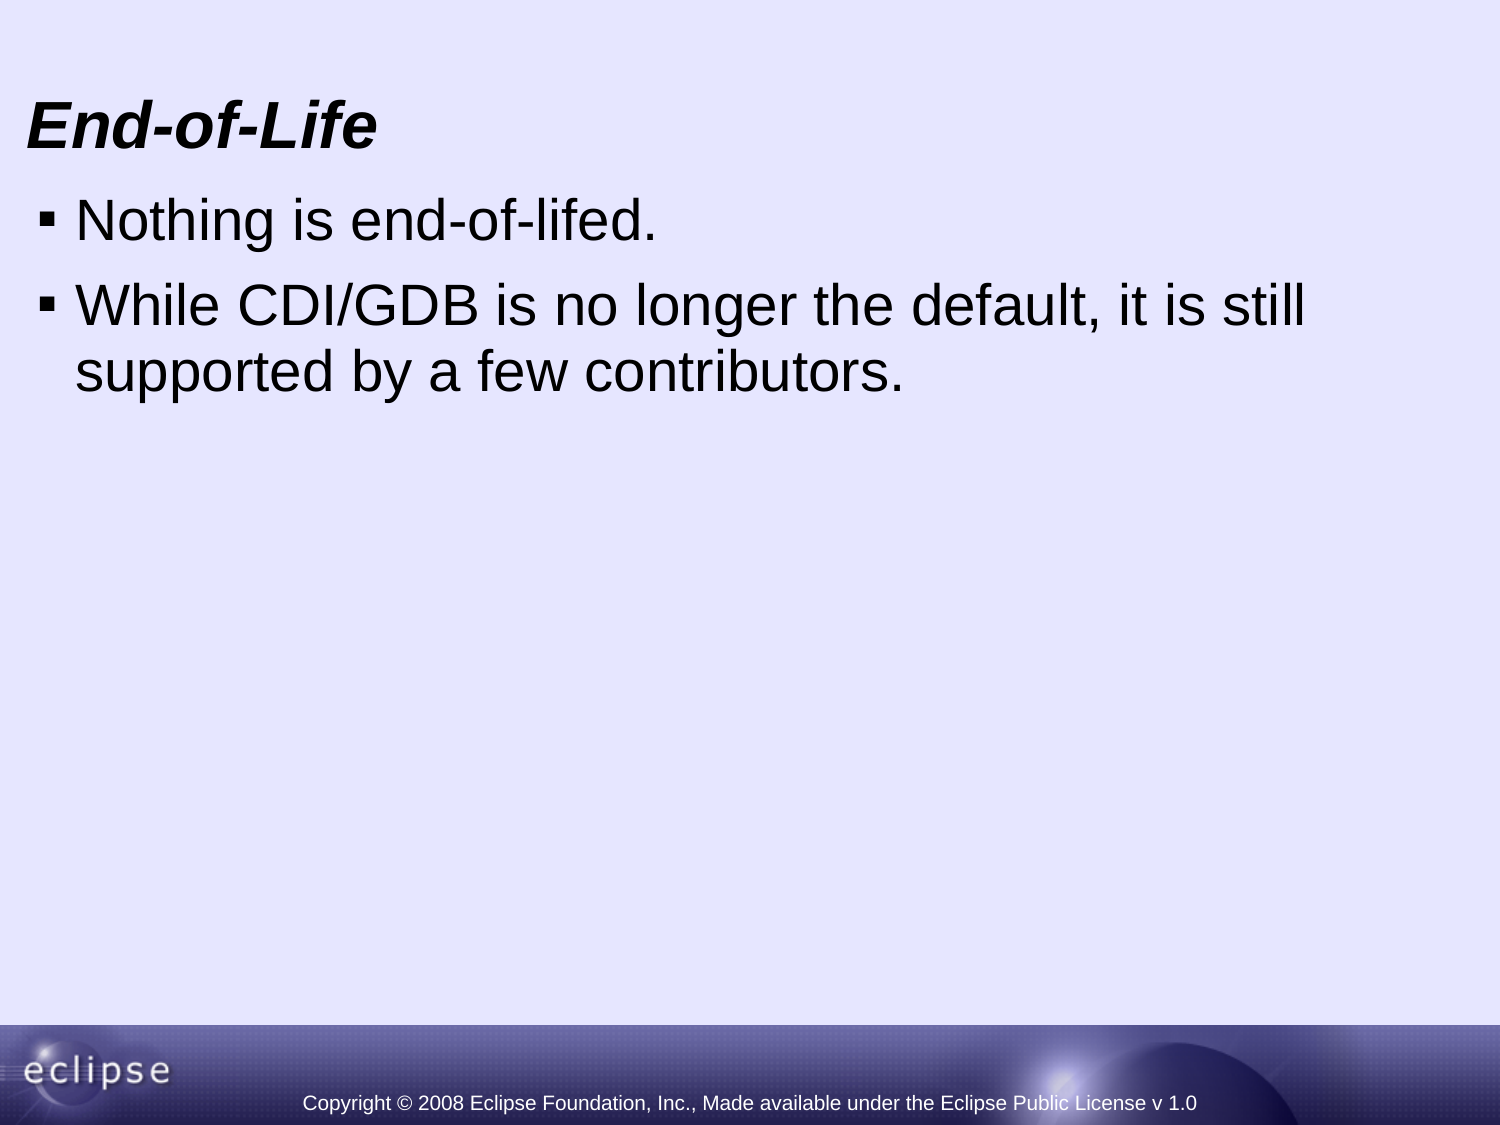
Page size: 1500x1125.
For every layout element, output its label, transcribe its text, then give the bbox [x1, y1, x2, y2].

title End-of-Life [26, 84, 1474, 172]
picture [0, 1025, 1500, 1125]
list Nothing is end-of-lifed. While CDI/GDB is no longer the default, it is still supported by a few contributors. [37, 187, 1463, 1021]
